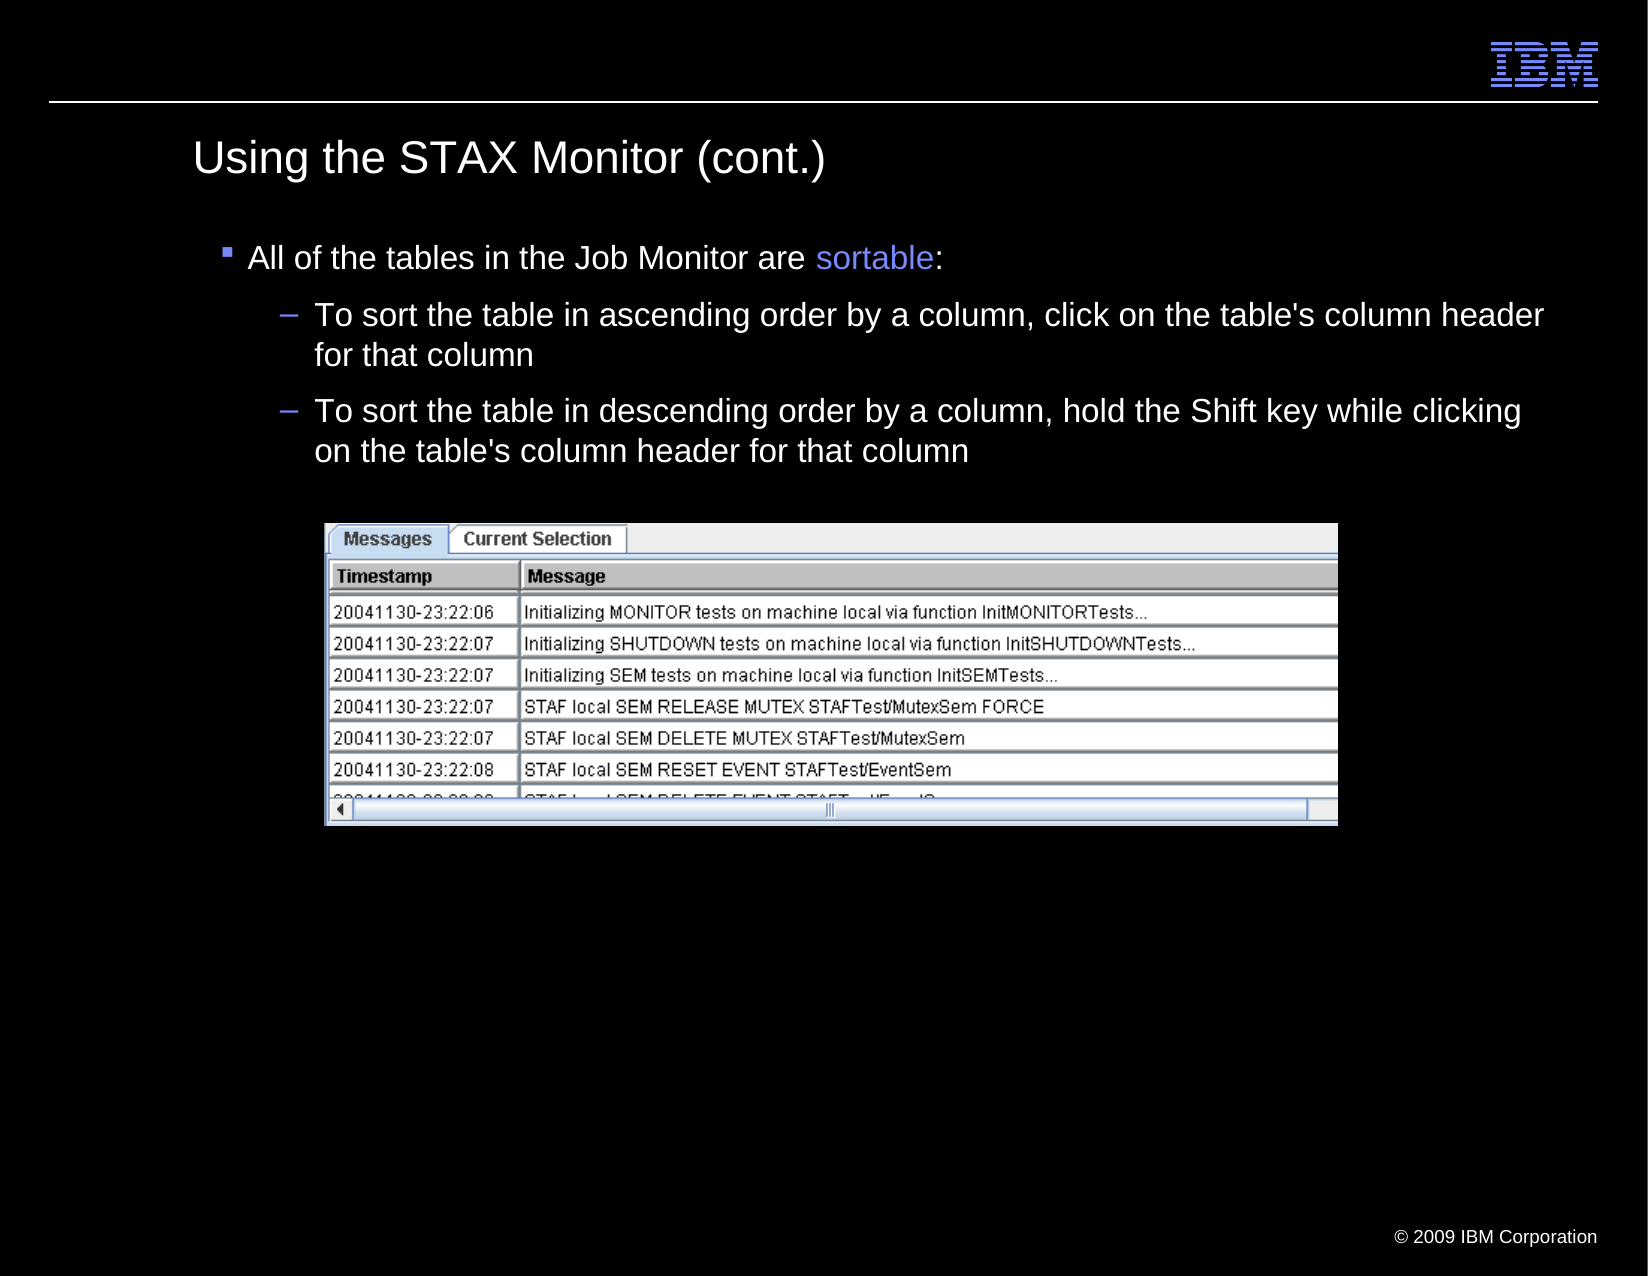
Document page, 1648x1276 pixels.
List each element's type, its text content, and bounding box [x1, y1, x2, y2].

title Using the STAX Monitor (cont.) [175, 125, 1648, 219]
picture [324, 523, 1338, 826]
picture [1491, 42, 1598, 87]
text_box All of the tables in the Job Monitor are sortable: To sort the table in ascending order by a column, click on the table's column header for that column To sort the table in descending order by a column, hold the Shift key while clicking on the table's column header for that column [219, 236, 1570, 470]
